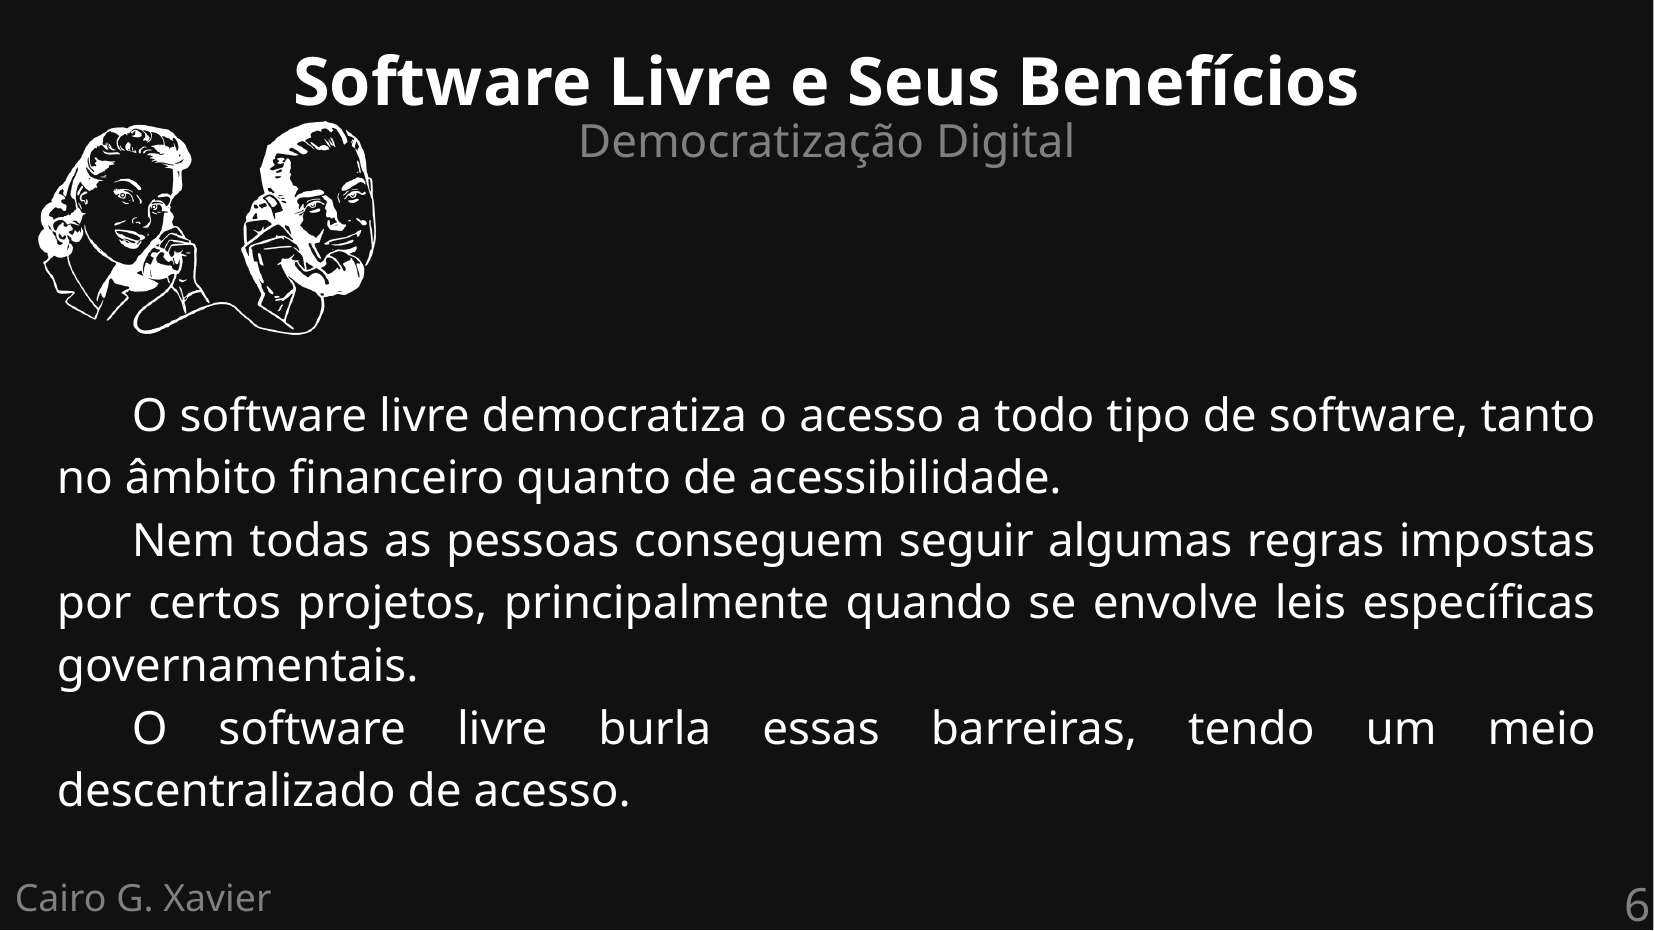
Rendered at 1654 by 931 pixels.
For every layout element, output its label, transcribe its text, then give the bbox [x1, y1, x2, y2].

text_box O software livre democratiza o acesso a todo tipo de software, tanto no âmbito financeiro quanto de acessibilidade. Nem todas as pessoas conseguem seguir algumas regras impostas por certos projetos, principalmente quando se envolve leis específicas governamentais. O software livre burla essas barreiras, tendo um meio descentralizado de acesso. [42, 375, 1612, 863]
text_box Democratização Digital [376, 97, 1571, 182]
text_box <number> [1425, 865, 1651, 931]
text_box Software Livre e Seus Benefícios [82, 37, 1571, 97]
picture [38, 59, 376, 397]
text_box Cairo G. Xavier [0, 867, 312, 931]
